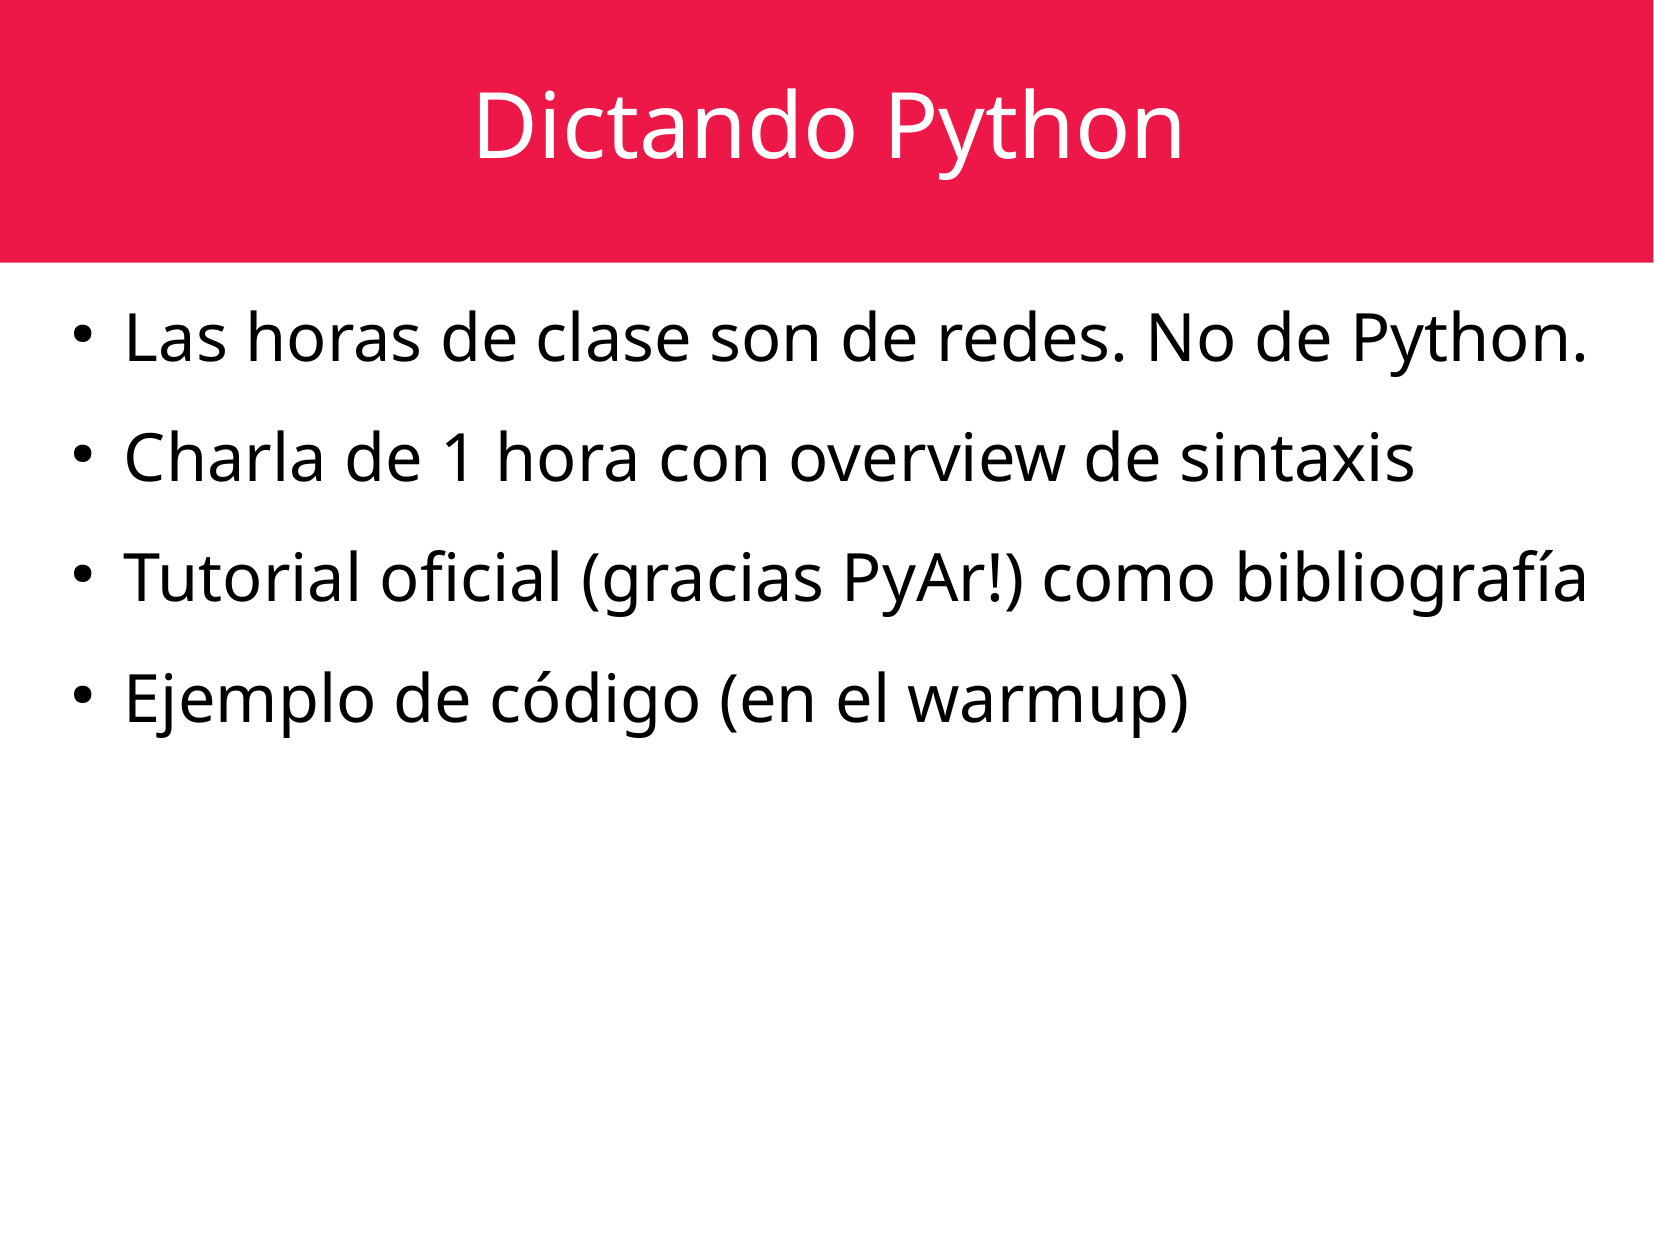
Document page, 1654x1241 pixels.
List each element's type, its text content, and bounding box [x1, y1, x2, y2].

title Dictando Python [47, 19, 1613, 228]
list Las horas de clase son de redes. No de Python. Charla de 1 hora con overview de sintaxis Tutorial oficial (gracias PyAr!) como bibliografía Ejemplo de código (en el warmup) [53, 290, 1613, 1109]
